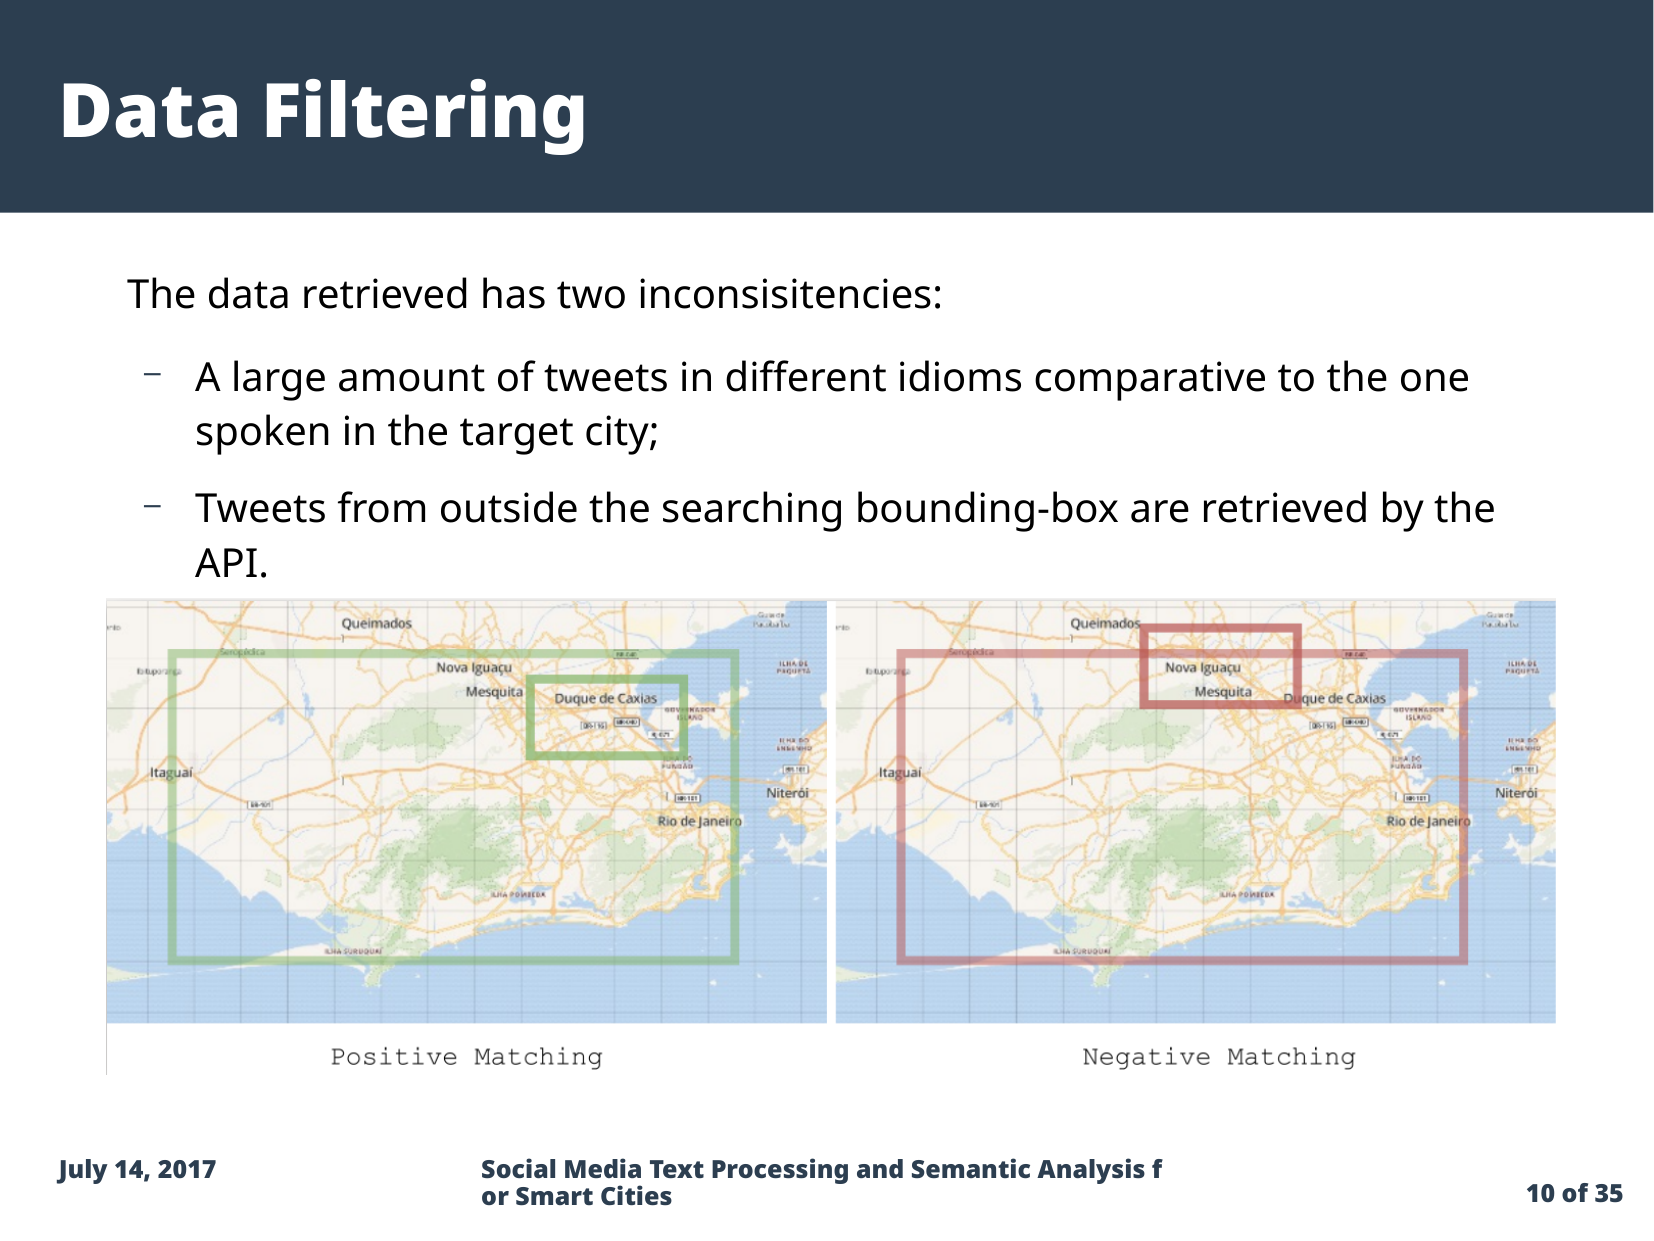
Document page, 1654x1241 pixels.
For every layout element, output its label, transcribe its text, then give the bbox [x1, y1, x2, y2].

title Data Filtering [59, 29, 1595, 187]
list The data retrieved has two inconsisitencies: A large amount of tweets in different idioms comparative to the one spoken in the target city; Tweets from outside the searching bounding-box are retrieved by the API. [59, 265, 1560, 591]
picture [106, 598, 1556, 1075]
